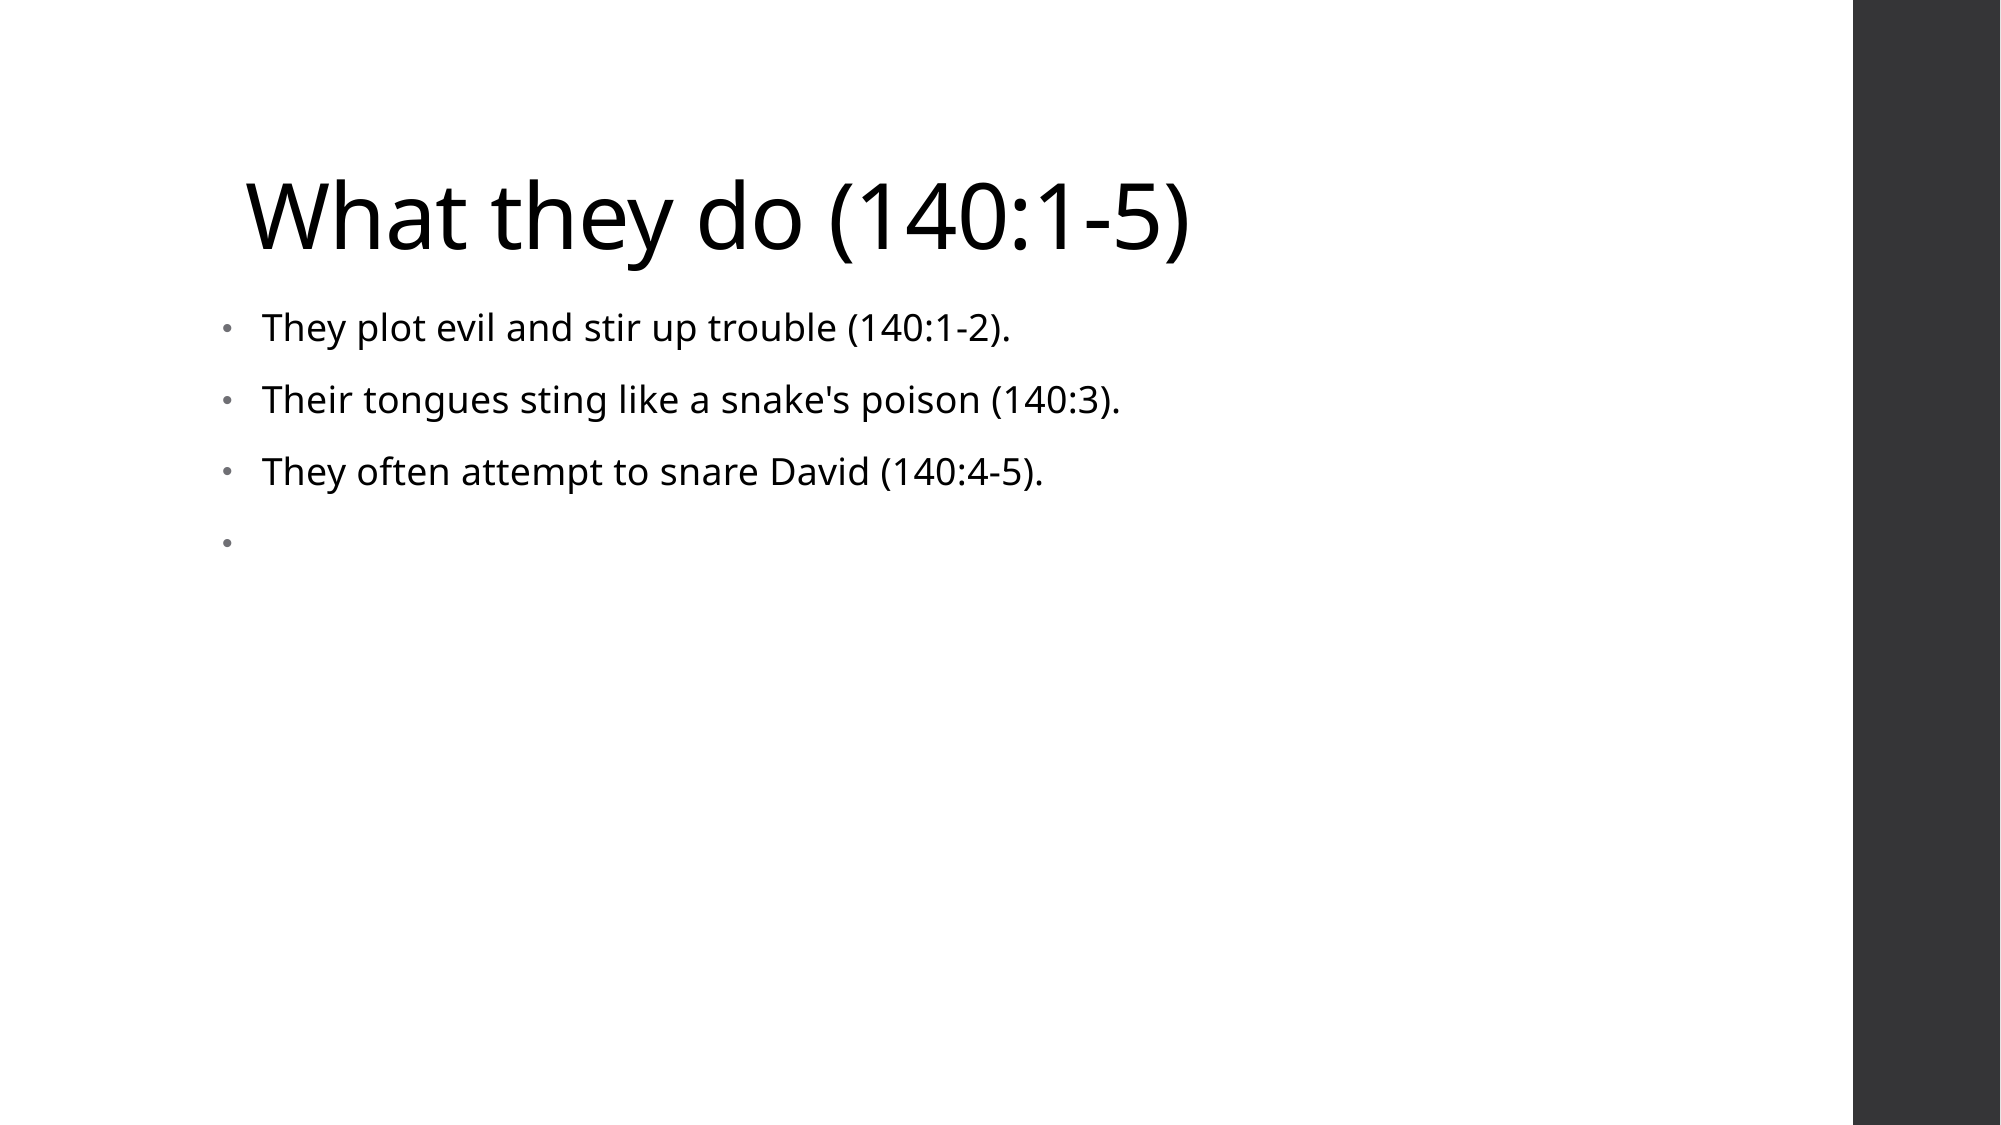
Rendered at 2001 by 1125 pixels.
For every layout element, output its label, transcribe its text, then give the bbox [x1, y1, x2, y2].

title What they do (140:1-5) [206, 60, 1797, 278]
list They plot evil and stir up trouble (140:1-2). Their tongues sting like a snake's poison (140:3). They often attempt to snare David (140:4-5). [206, 299, 1617, 1014]
